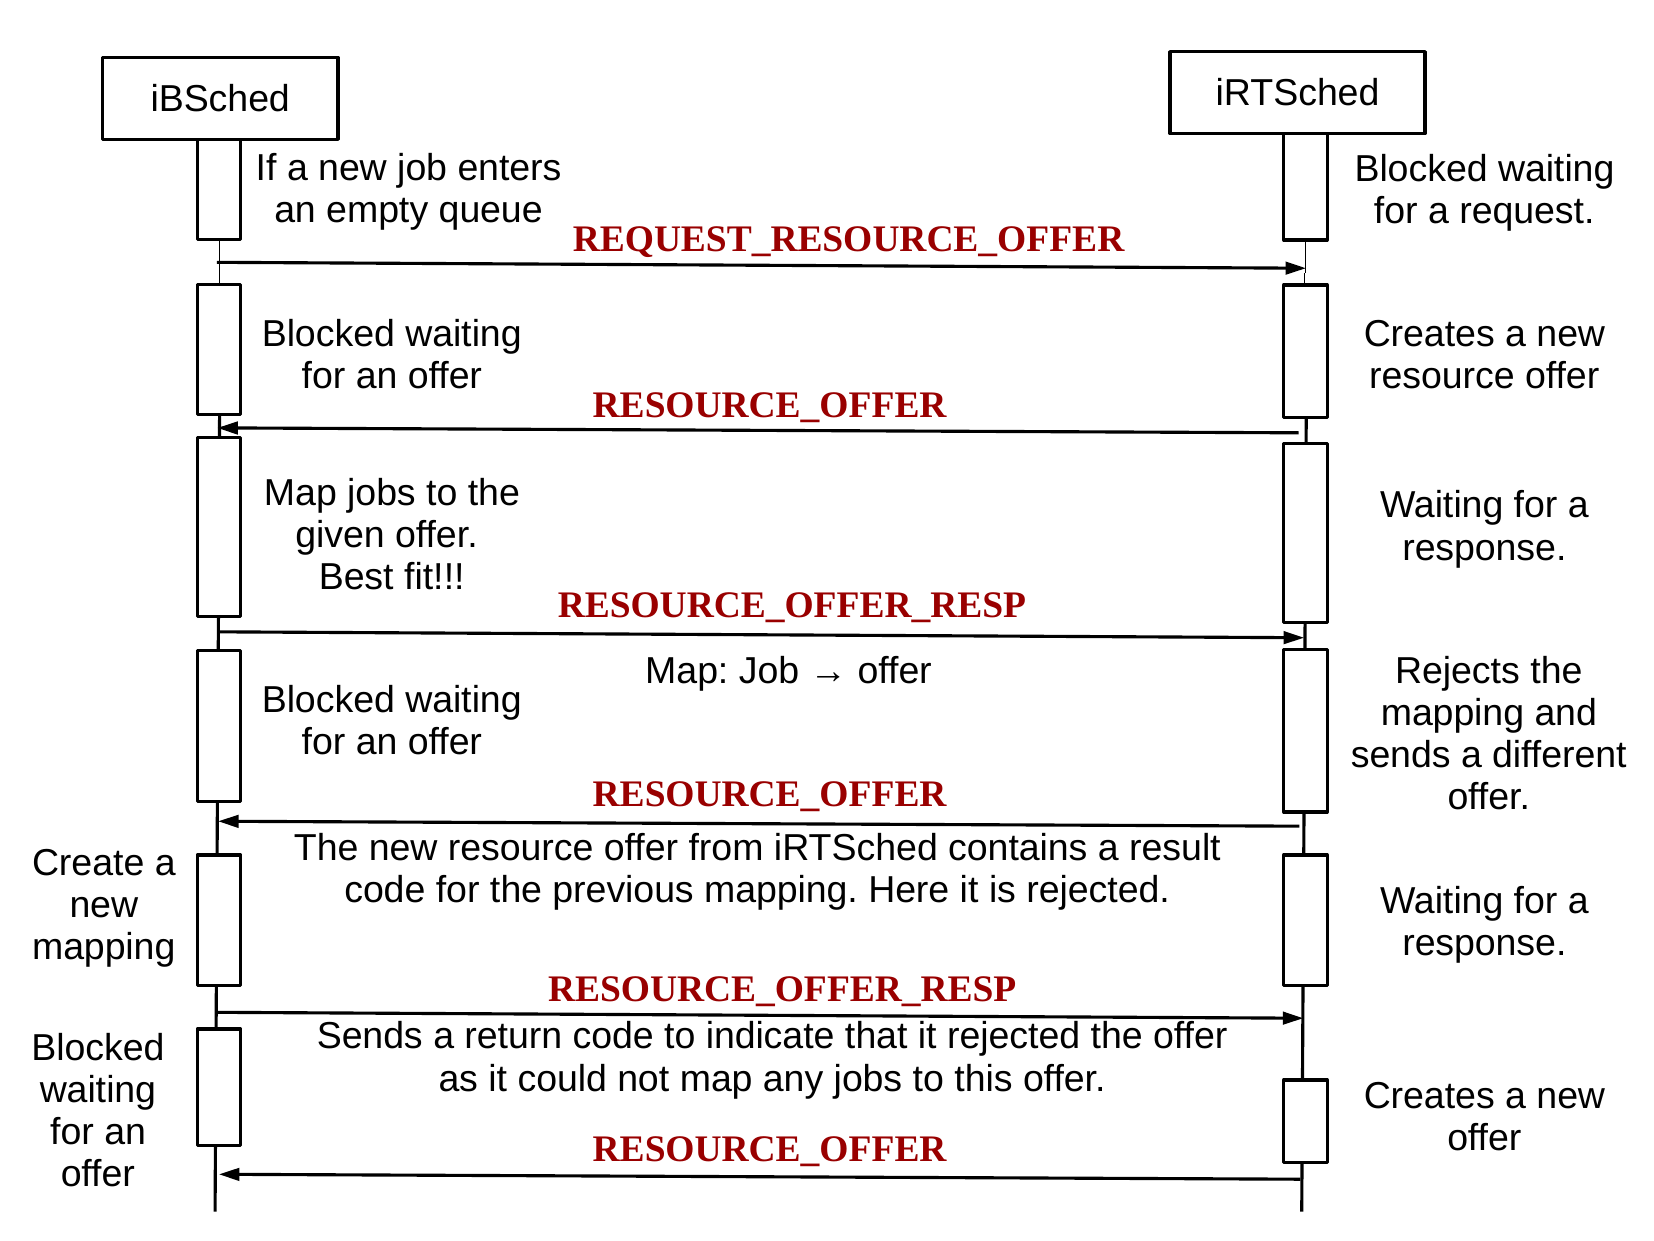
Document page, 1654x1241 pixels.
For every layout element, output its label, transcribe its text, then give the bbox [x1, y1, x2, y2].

text_box [197, 437, 241, 617]
text_box iBSched [102, 57, 339, 140]
text_box iRTSched [1169, 51, 1425, 134]
text_box [197, 1029, 241, 1146]
text_box [197, 854, 241, 986]
text_box [1283, 443, 1328, 623]
text_box Creates a new offer [1333, 1067, 1636, 1171]
text_box Create a new mapping [10, 834, 198, 985]
text_box REQUEST_RESOURCE_OFFER [600, 211, 1202, 263]
text_box Sends a return code to indicate that it rejected the offer as it could not map any jobs to this offer. [299, 1007, 1245, 1114]
text_box Creates a new resource offer [1333, 305, 1636, 409]
text_box Blocked waiting for an offer [240, 304, 543, 430]
text_box [1283, 854, 1328, 986]
text_box RESOURCE_OFFER [531, 766, 1008, 818]
text_box Waiting for a response. [1333, 476, 1636, 574]
text_box [1283, 1079, 1328, 1163]
text_box RESOURCE_OFFER_RESP [527, 961, 1038, 1007]
text_box RESOURCE_OFFER [531, 1120, 1008, 1172]
text_box Blocked waiting for an offer [240, 670, 543, 796]
text_box [1283, 649, 1328, 812]
text_box Map: Job → offer [630, 641, 951, 697]
text_box RESOURCE_OFFER_RESP [531, 577, 1053, 629]
text_box RESOURCE_OFFER [543, 376, 1008, 428]
text_box Blocked waiting for an offer [0, 1019, 198, 1145]
text_box Rejects the mapping and sends a different offer. [1333, 641, 1645, 814]
text_box [197, 139, 241, 240]
text_box If a new job enters an empty queue [217, 139, 600, 265]
text_box The new resource offer from iRTSched contains a result code for the previous mapping. Here it is rejected. [270, 818, 1245, 925]
text_box [1283, 284, 1328, 418]
text_box Blocked waiting for a request. [1333, 140, 1636, 243]
text_box [197, 284, 241, 415]
text_box [1283, 133, 1328, 240]
text_box Waiting for a response. [1333, 872, 1636, 970]
text_box [197, 650, 241, 802]
text_box Map jobs to the given offer. Best fit!!! [240, 464, 543, 590]
